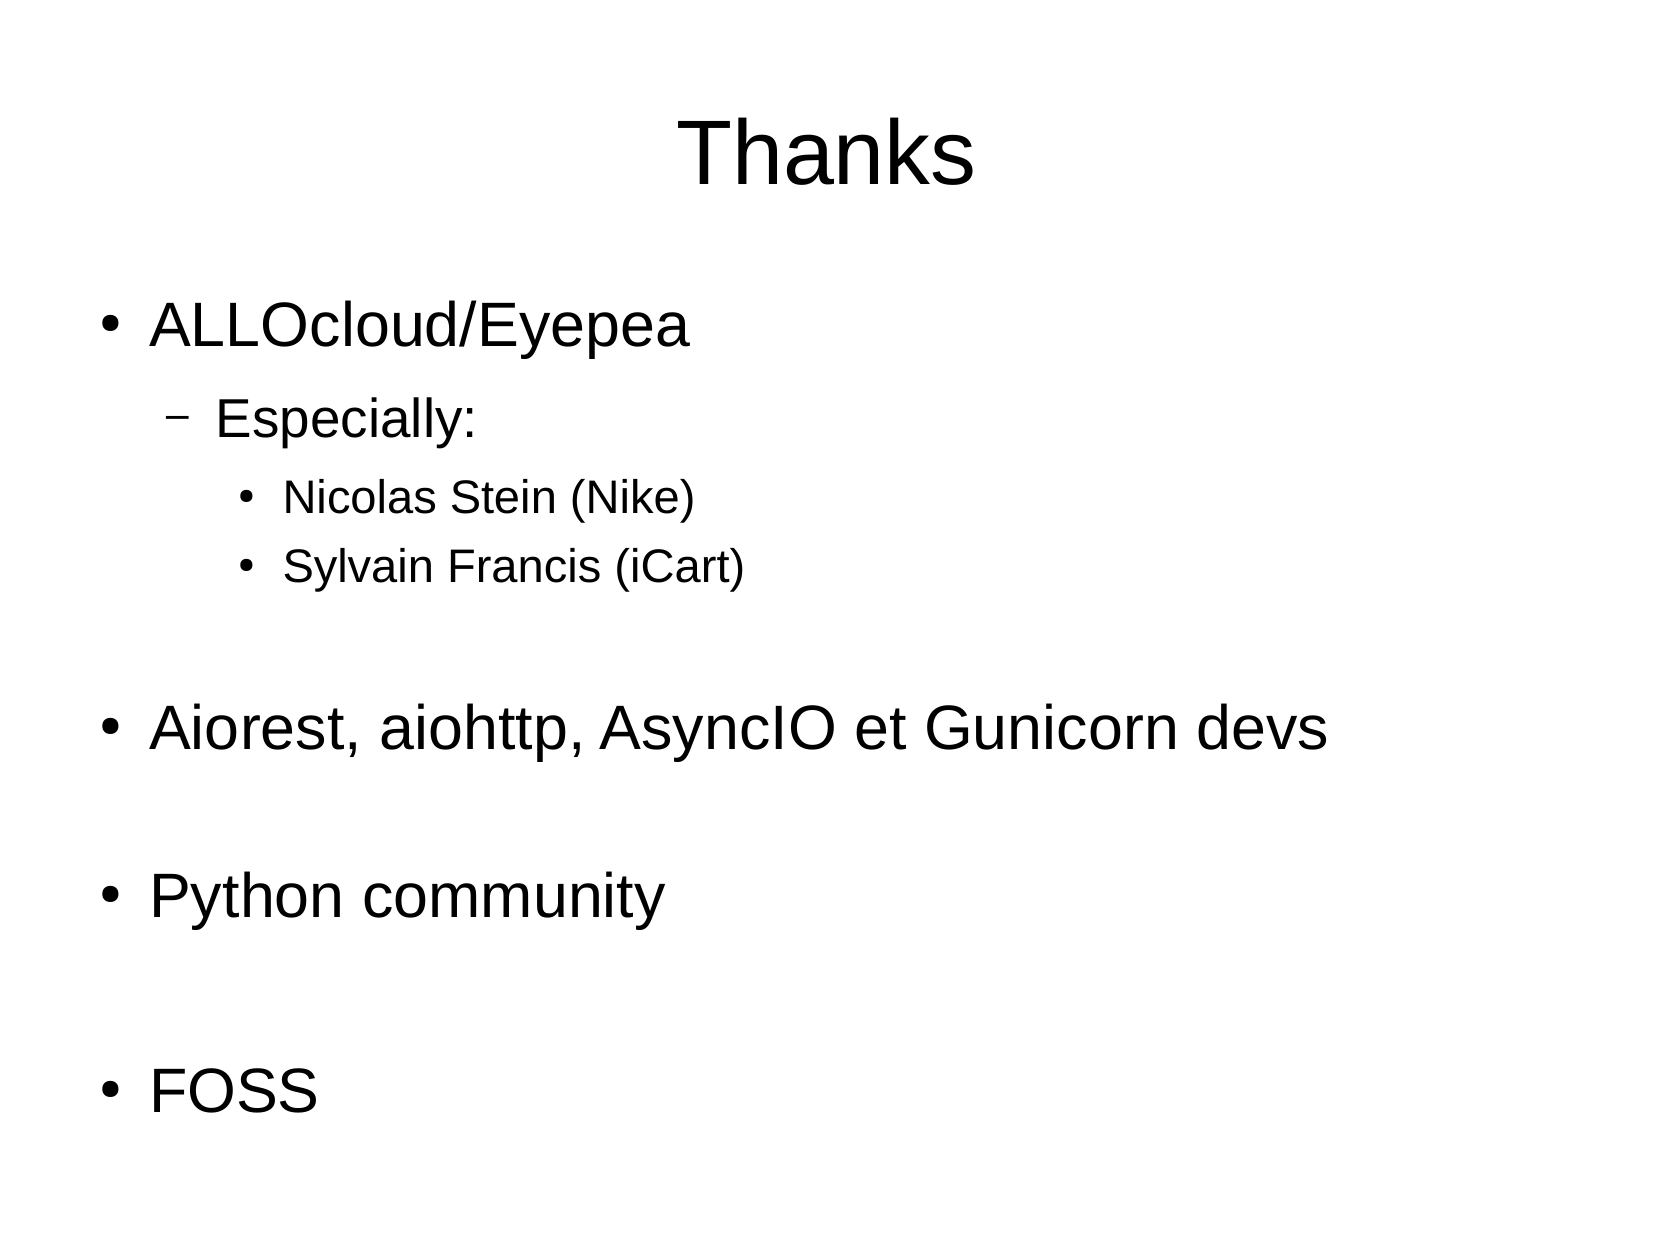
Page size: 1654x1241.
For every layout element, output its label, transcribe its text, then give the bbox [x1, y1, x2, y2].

list ALLOcloud/Eyepea Especially: Nicolas Stein (Nike) Sylvain Francis (iCart) Aiorest, aiohttp, AsyncIO et Gunicorn devs Python community FOSS [82, 290, 1571, 1134]
title Thanks [82, 49, 1571, 257]
